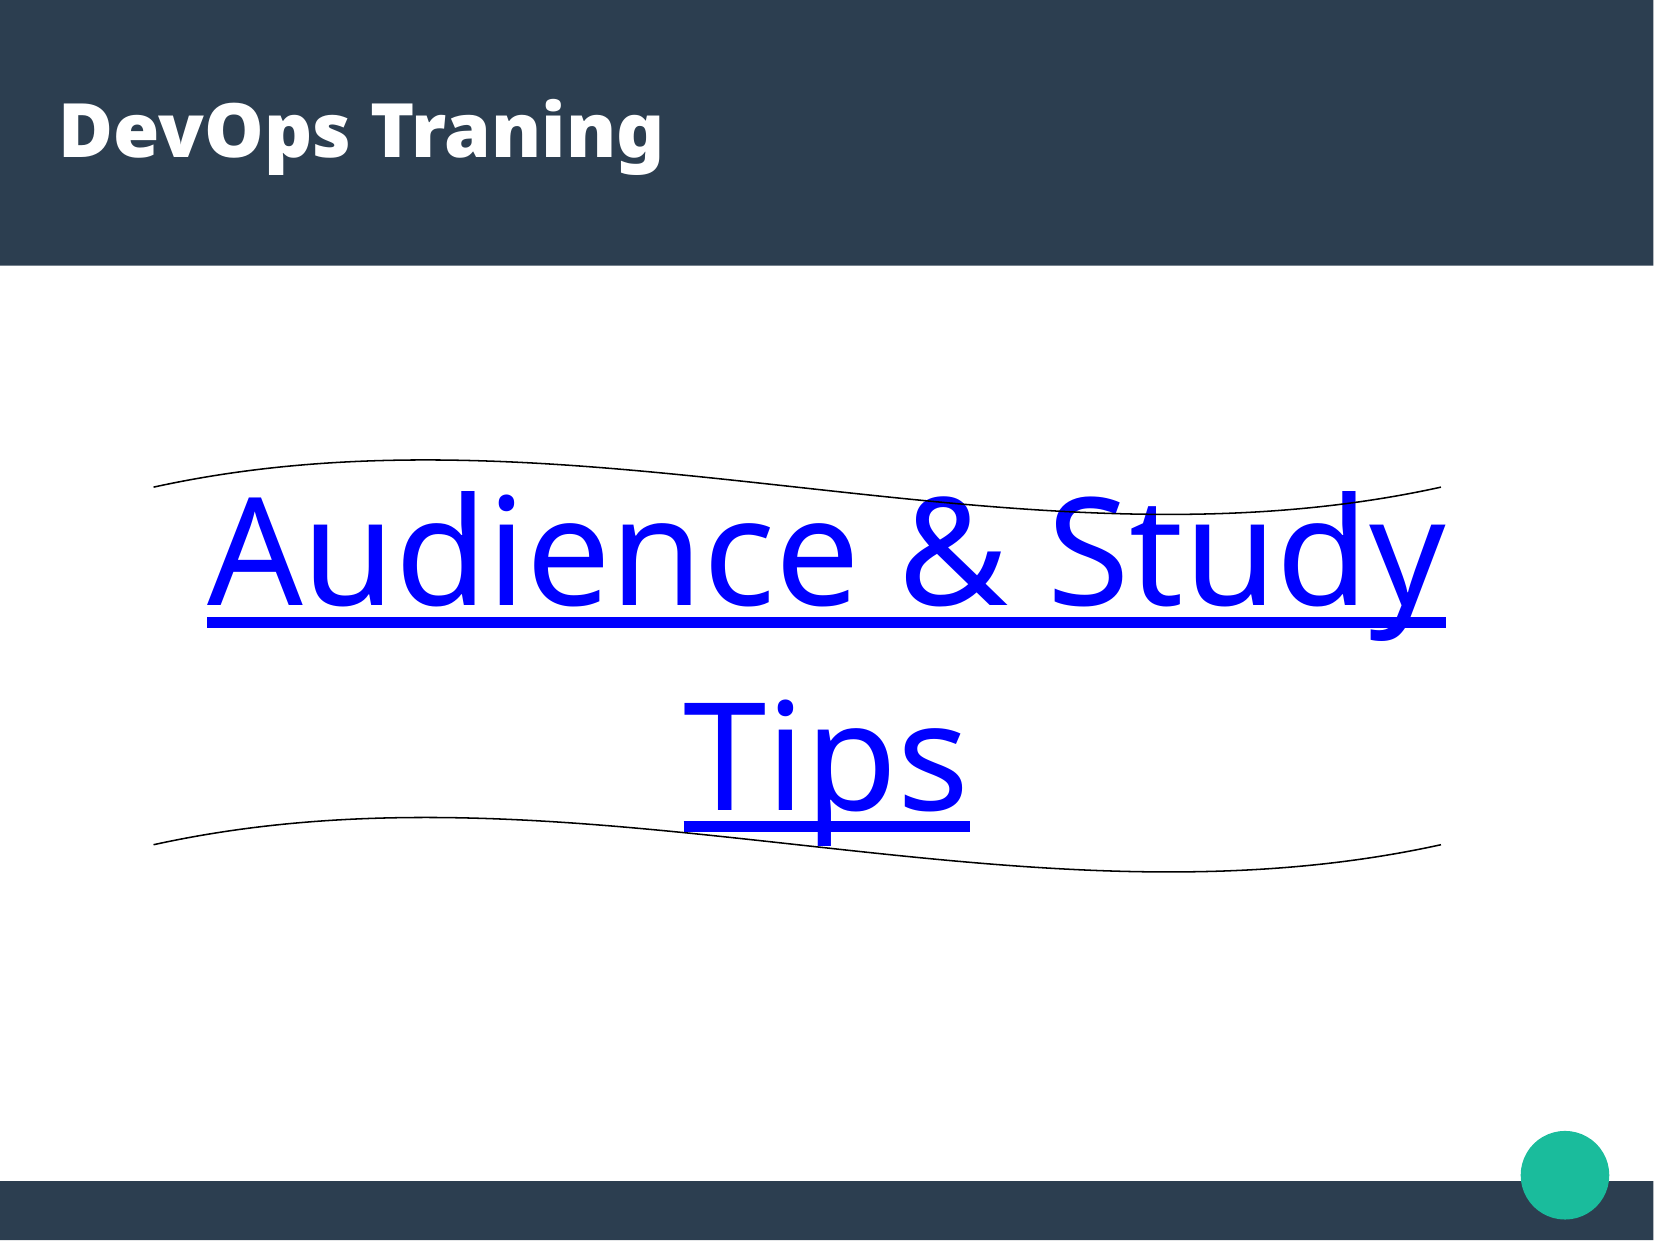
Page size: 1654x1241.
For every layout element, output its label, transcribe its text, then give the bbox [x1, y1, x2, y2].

subtitle Audience & Study Tips [82, 290, 1571, 1010]
title DevOps Traning [59, 49, 1595, 207]
